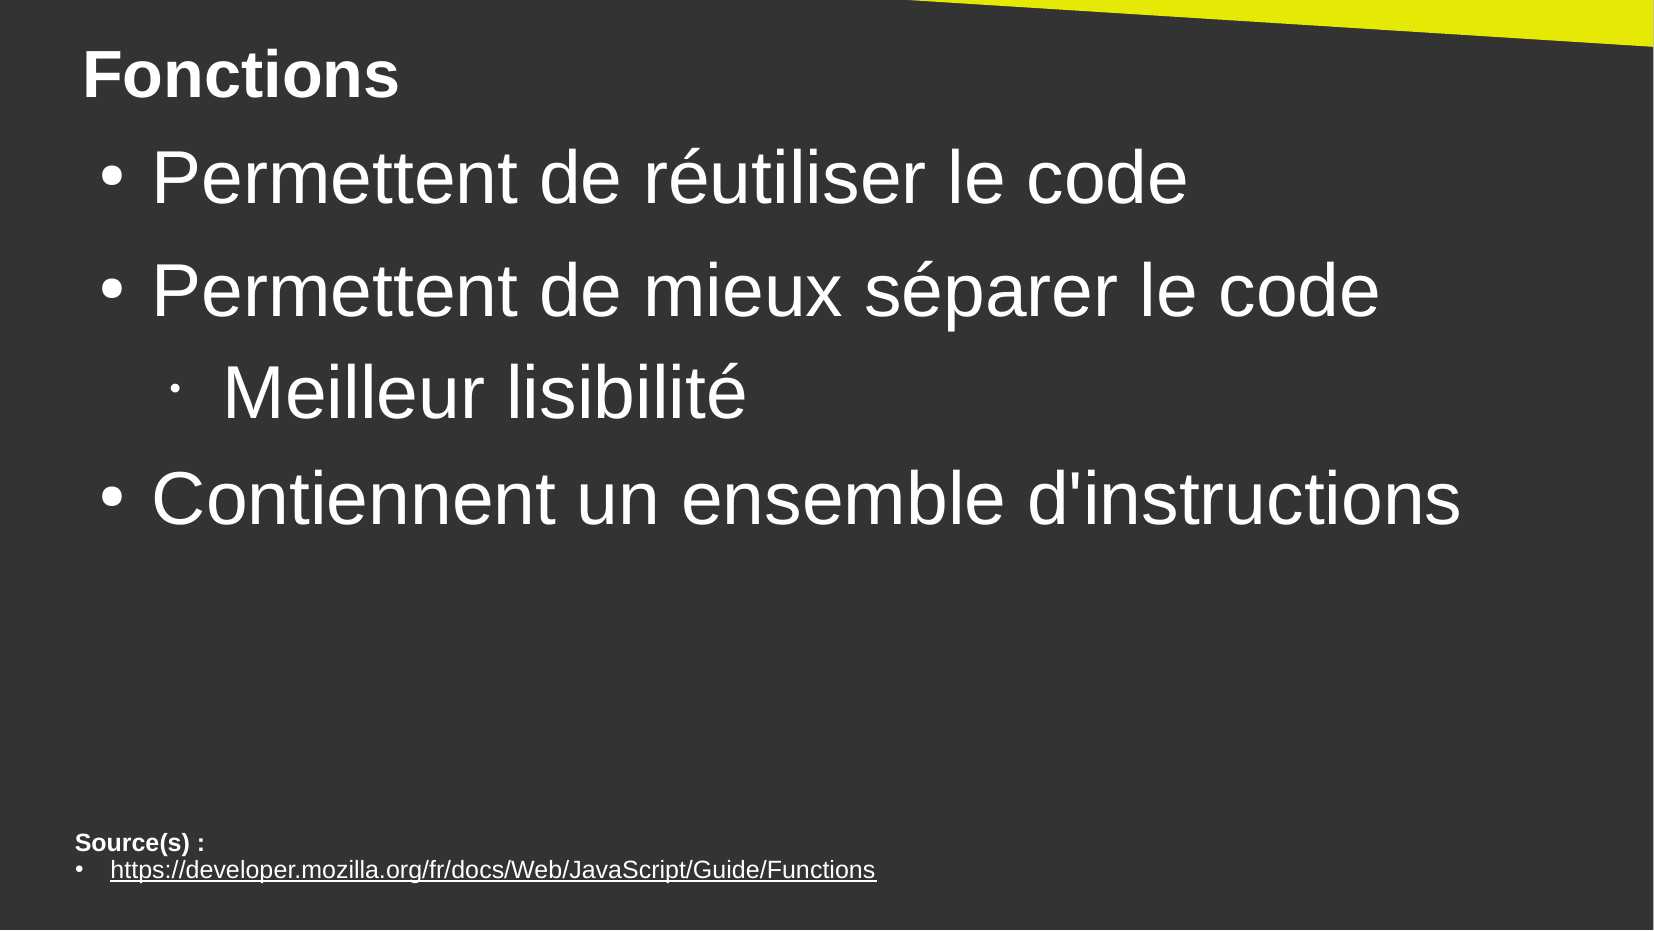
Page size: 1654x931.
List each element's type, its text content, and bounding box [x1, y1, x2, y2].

text_box Source(s) : https://developer.mozilla.org/fr/docs/Web/JavaScript/Guide/Functions [60, 820, 1583, 892]
title Fonctions [82, 37, 1571, 114]
list Permettent de réutiliser le code Permettent de mieux séparer le code Meilleur lisibilité Contiennent un ensemble d'instructions [80, 135, 1620, 544]
text_box [907, 0, 1654, 47]
